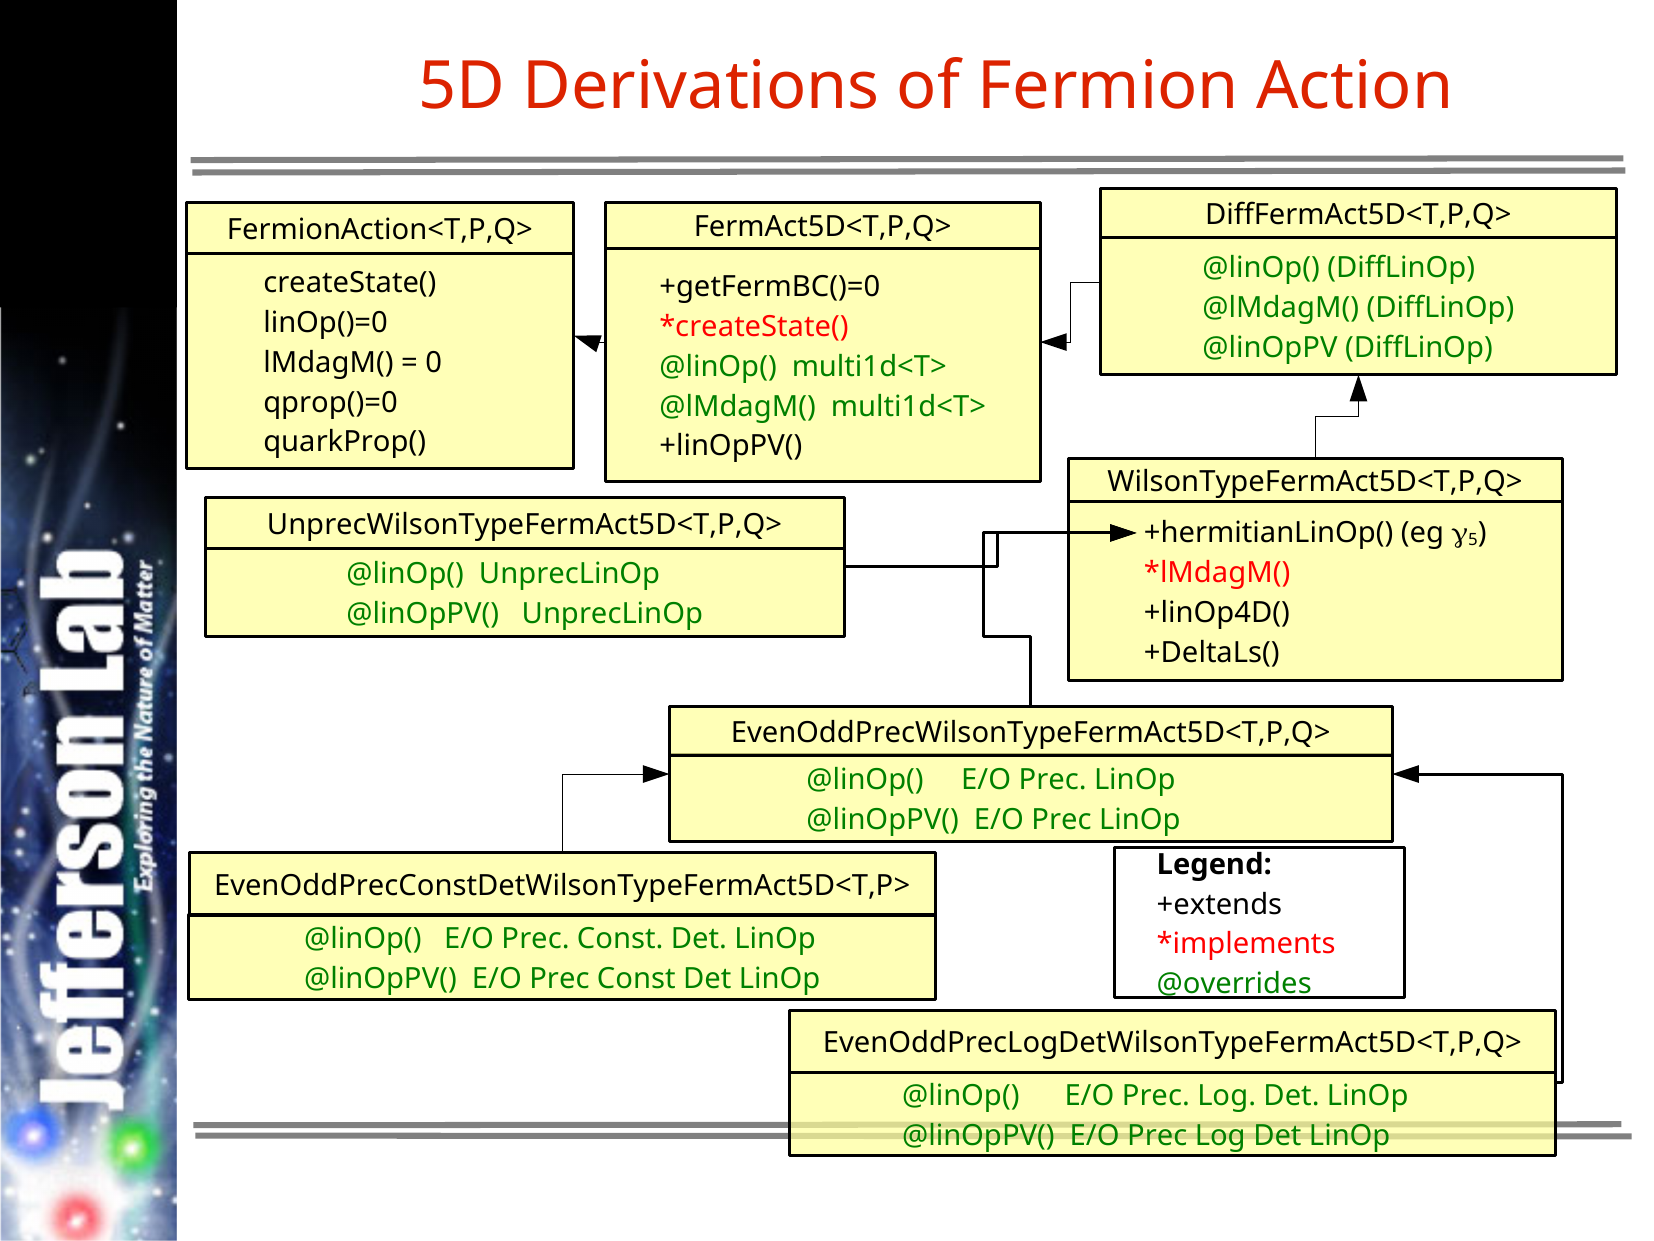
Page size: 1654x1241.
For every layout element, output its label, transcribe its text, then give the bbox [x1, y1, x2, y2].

text_box EvenOddPrecWilsonTypeFermAct5D<T,P,Q> [669, 706, 1393, 756]
text_box EvenOddPrecLogDetWilsonTypeFermAct5D<T,P,Q> [789, 1010, 1556, 1072]
text_box @linOp() E/O Prec. Const. Det. LinOp @linOpPV() E/O Prec Const Det LinOp [188, 915, 936, 1000]
text_box createState() linOp()=0 lMdagM() = 0 qprop()=0 quarkProp() [186, 253, 574, 469]
text_box FermAct5D<T,P,Q> [605, 202, 1041, 248]
title 5D Derivations of Fermion Action [235, 17, 1638, 149]
text_box UnprecWilsonTypeFermAct5D<T,P,Q> [205, 497, 845, 548]
text_box @linOp() E/O Prec. LinOp @linOpPV() E/O Prec LinOp [669, 756, 1393, 842]
text_box +hermitianLinOp() (eg 5) *lMdagM() +linOp4D() +DeltaLs() [1068, 501, 1563, 681]
text_box @linOp() (DiffLinOp) @lMdagM() (DiffLinOp) @linOpPV (DiffLinOp) [1100, 237, 1617, 375]
text_box Legend: +extends *implements @overrides [1114, 847, 1405, 998]
text_box WilsonTypeFermAct5D<T,P,Q> [1068, 458, 1563, 501]
text_box @linOp() UnprecLinOp @linOpPV() UnprecLinOp [205, 548, 845, 637]
text_box +getFermBC()=0 *createState() @linOp() multi1d<T> @lMdagM() multi1d<T> +linOpPV() [605, 248, 1041, 482]
text_box EvenOddPrecConstDetWilsonTypeFermAct5D<T,P> [189, 852, 936, 915]
text_box @linOp() E/O Prec. Log. Det. LinOp @linOpPV() E/O Prec Log Det LinOp [789, 1072, 1556, 1156]
picture [2, 308, 176, 1240]
text_box DiffFermAct5D<T,P,Q> [1100, 188, 1617, 237]
text_box FermionAction<T,P,Q> [186, 202, 574, 253]
